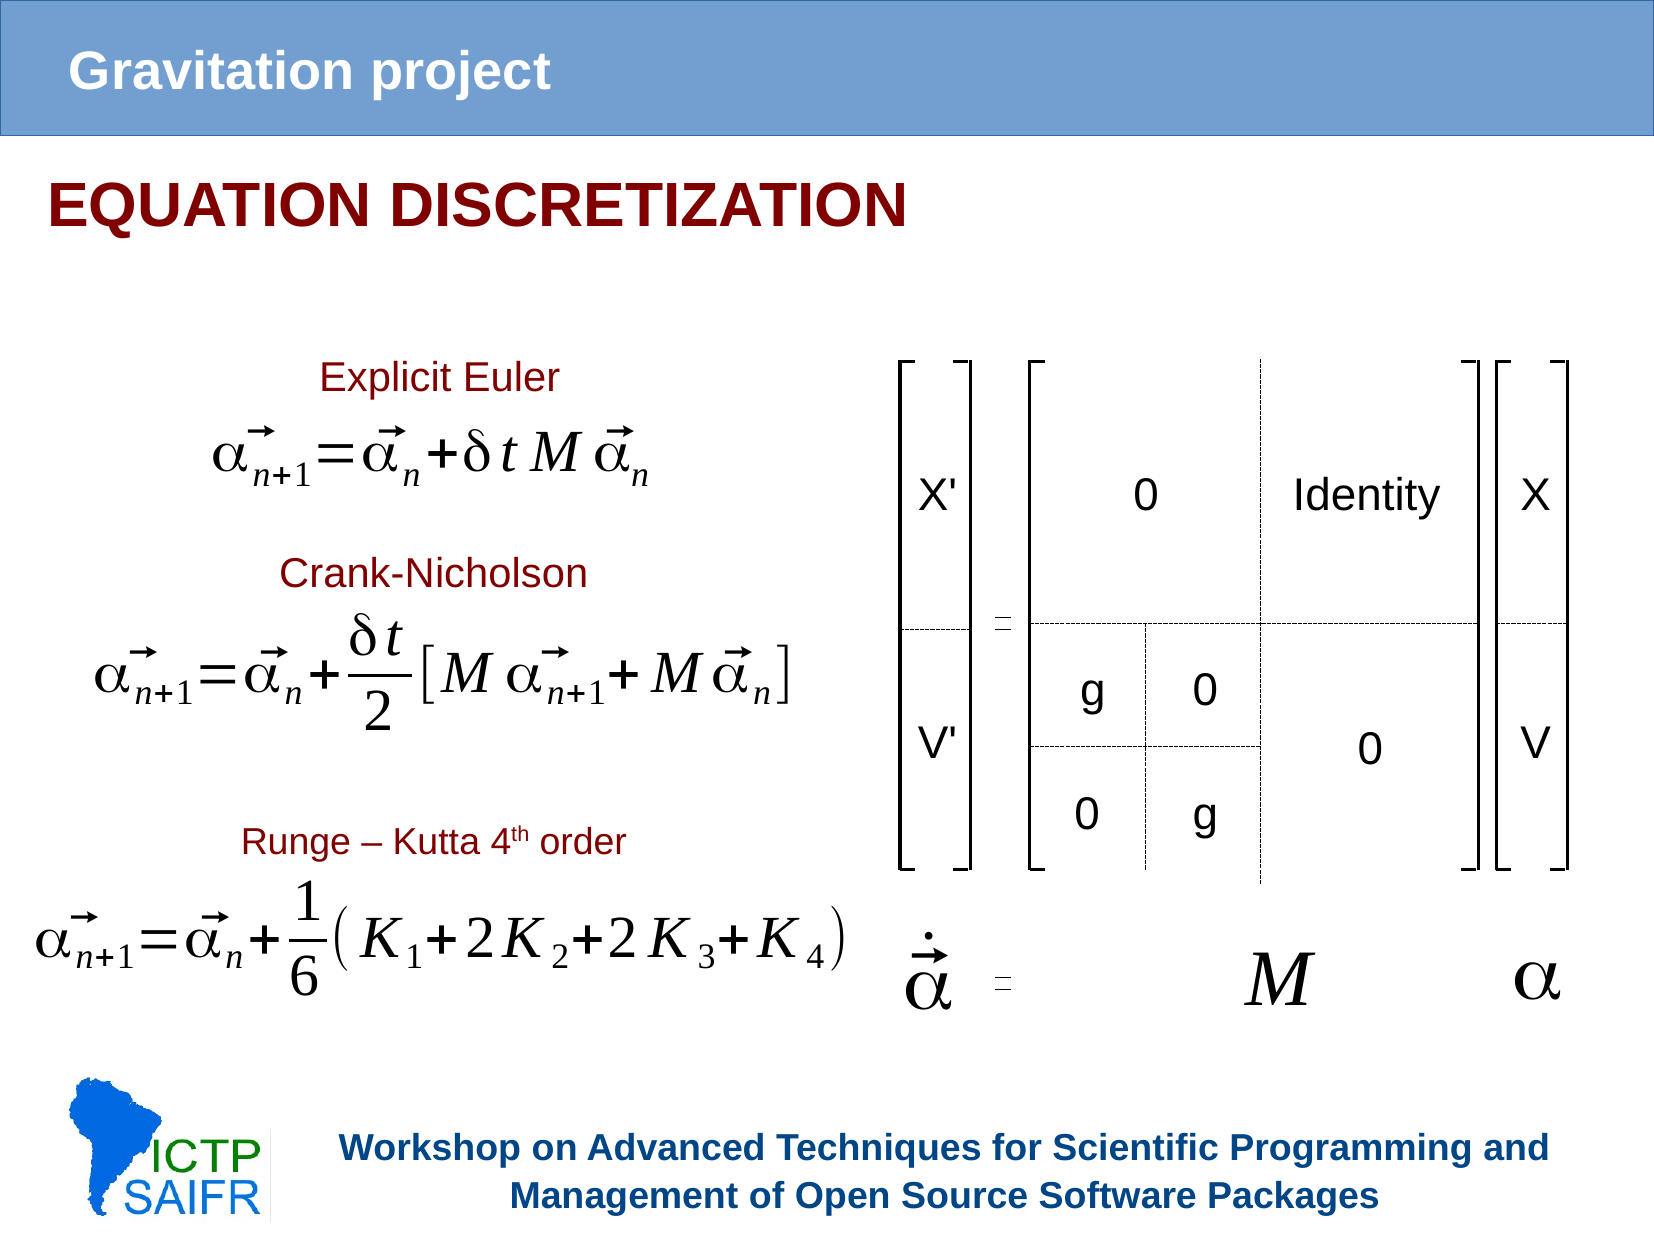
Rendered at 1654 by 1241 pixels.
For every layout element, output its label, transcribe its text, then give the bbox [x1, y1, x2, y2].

text_box Crank-Nicholson [156, 542, 712, 604]
text_box 0 [1343, 715, 1434, 782]
text_box 0 [1118, 461, 1209, 528]
text_box Workshop on Advanced Techniques for Scientific Programming and Management of Open Source Software Packages [255, 1112, 1636, 1233]
picture [47, 1064, 271, 1235]
text_box V' [903, 709, 979, 776]
text_box Identity [1272, 461, 1462, 540]
text_box X' [903, 461, 979, 528]
text_box 0 [1059, 780, 1150, 847]
text_box g [1065, 656, 1156, 723]
text_box Gravitation project [54, 33, 580, 109]
text_box X [1505, 461, 1581, 528]
chart [883, 929, 975, 1014]
chart [196, 419, 665, 495]
text_box Explicit Euler [162, 346, 718, 408]
chart [1492, 959, 1583, 1004]
chart [1220, 935, 1339, 1025]
text_box 0 [1177, 656, 1268, 723]
text_box [0, 0, 1654, 136]
text_box Runge – Kutta 4th order [156, 813, 712, 872]
text_box EQUATION DISCRETIZATION [20, 162, 936, 317]
chart [19, 867, 863, 1010]
chart [78, 603, 806, 746]
text_box V [1505, 709, 1581, 776]
text_box g [1177, 780, 1268, 847]
